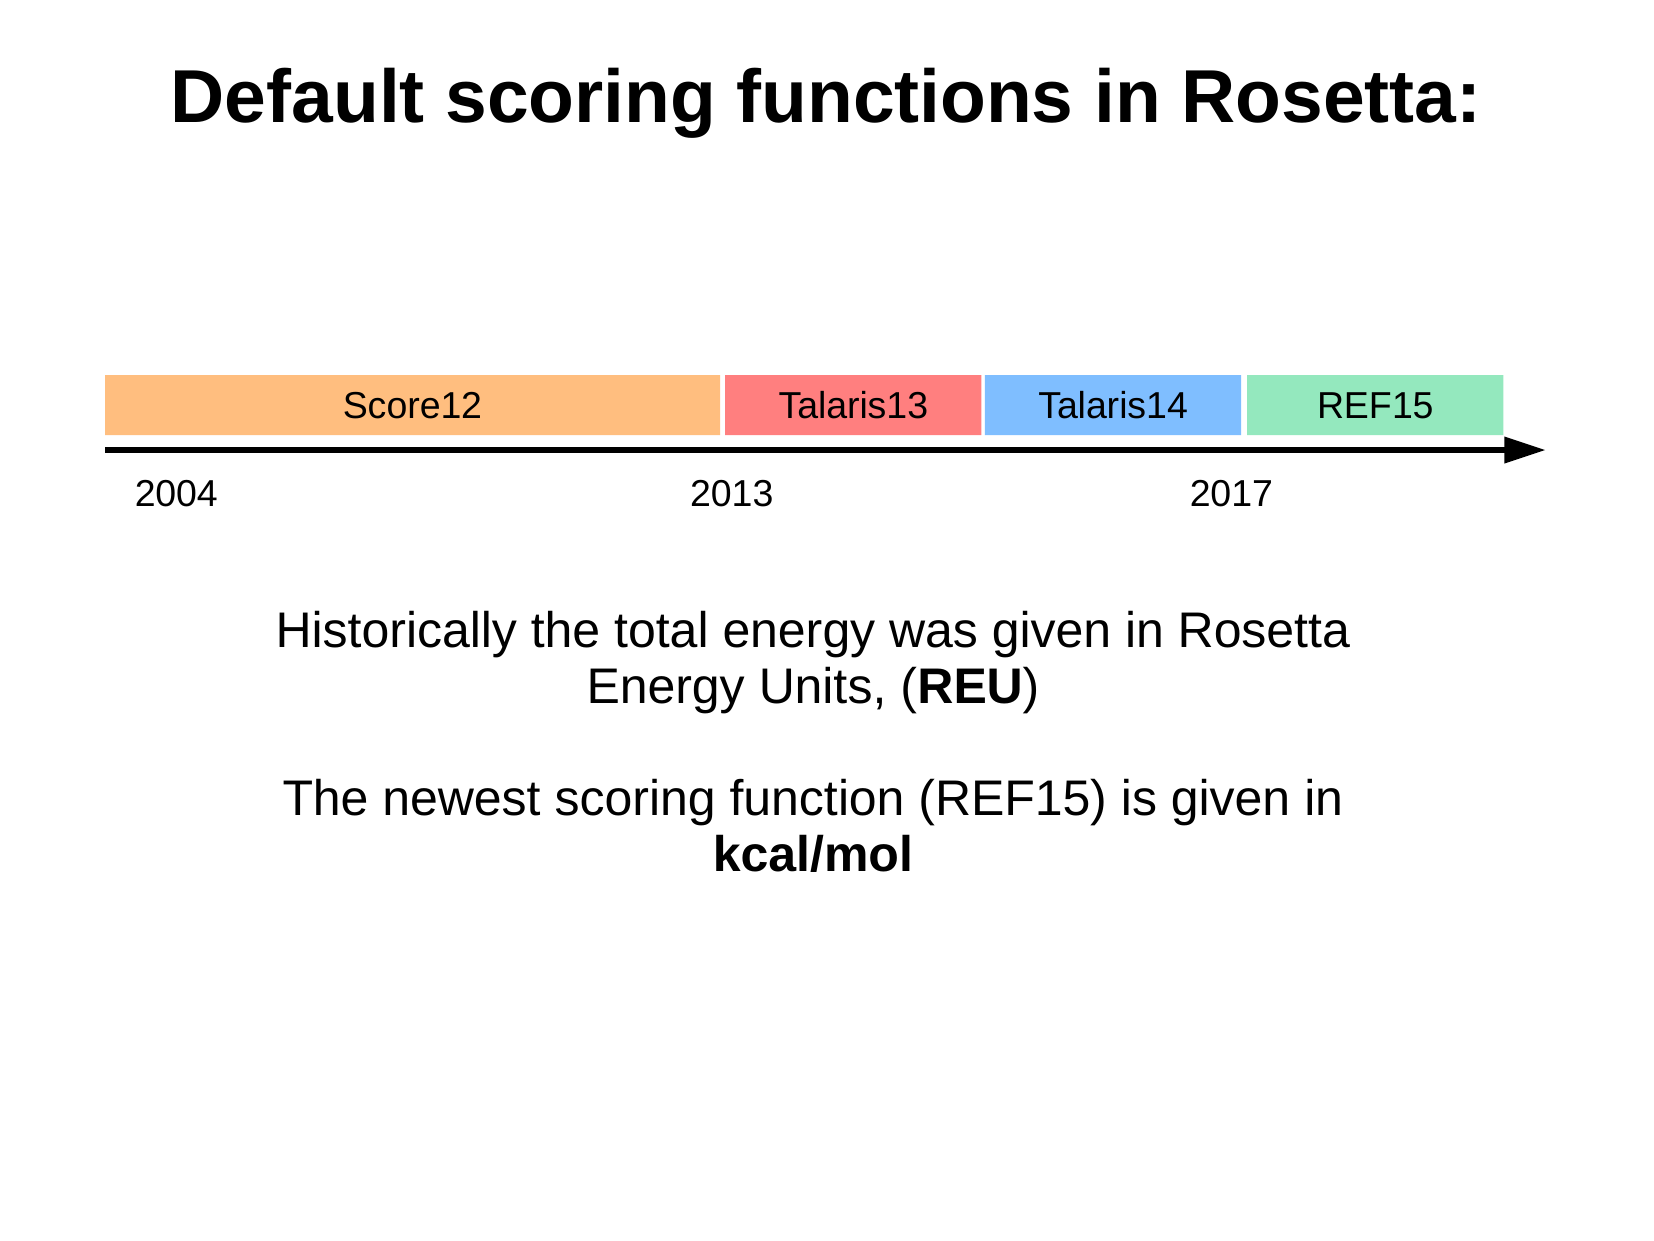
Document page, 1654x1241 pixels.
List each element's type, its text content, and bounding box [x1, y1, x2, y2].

text_box Talaris13 [725, 375, 982, 436]
text_box Default scoring functions in Rosetta: [0, 47, 1654, 146]
text_box Score12 [105, 375, 721, 436]
text_box REF15 [1247, 375, 1504, 436]
text_box 2017 [1174, 465, 1340, 522]
text_box 2004 [120, 465, 286, 522]
text_box Talaris14 [984, 375, 1242, 436]
text_box Historically the total energy was given in Rosetta Energy Units, (REU) The newest scoring function (REF15) is given in kcal/mol [198, 595, 1428, 945]
text_box 2013 [675, 465, 841, 522]
